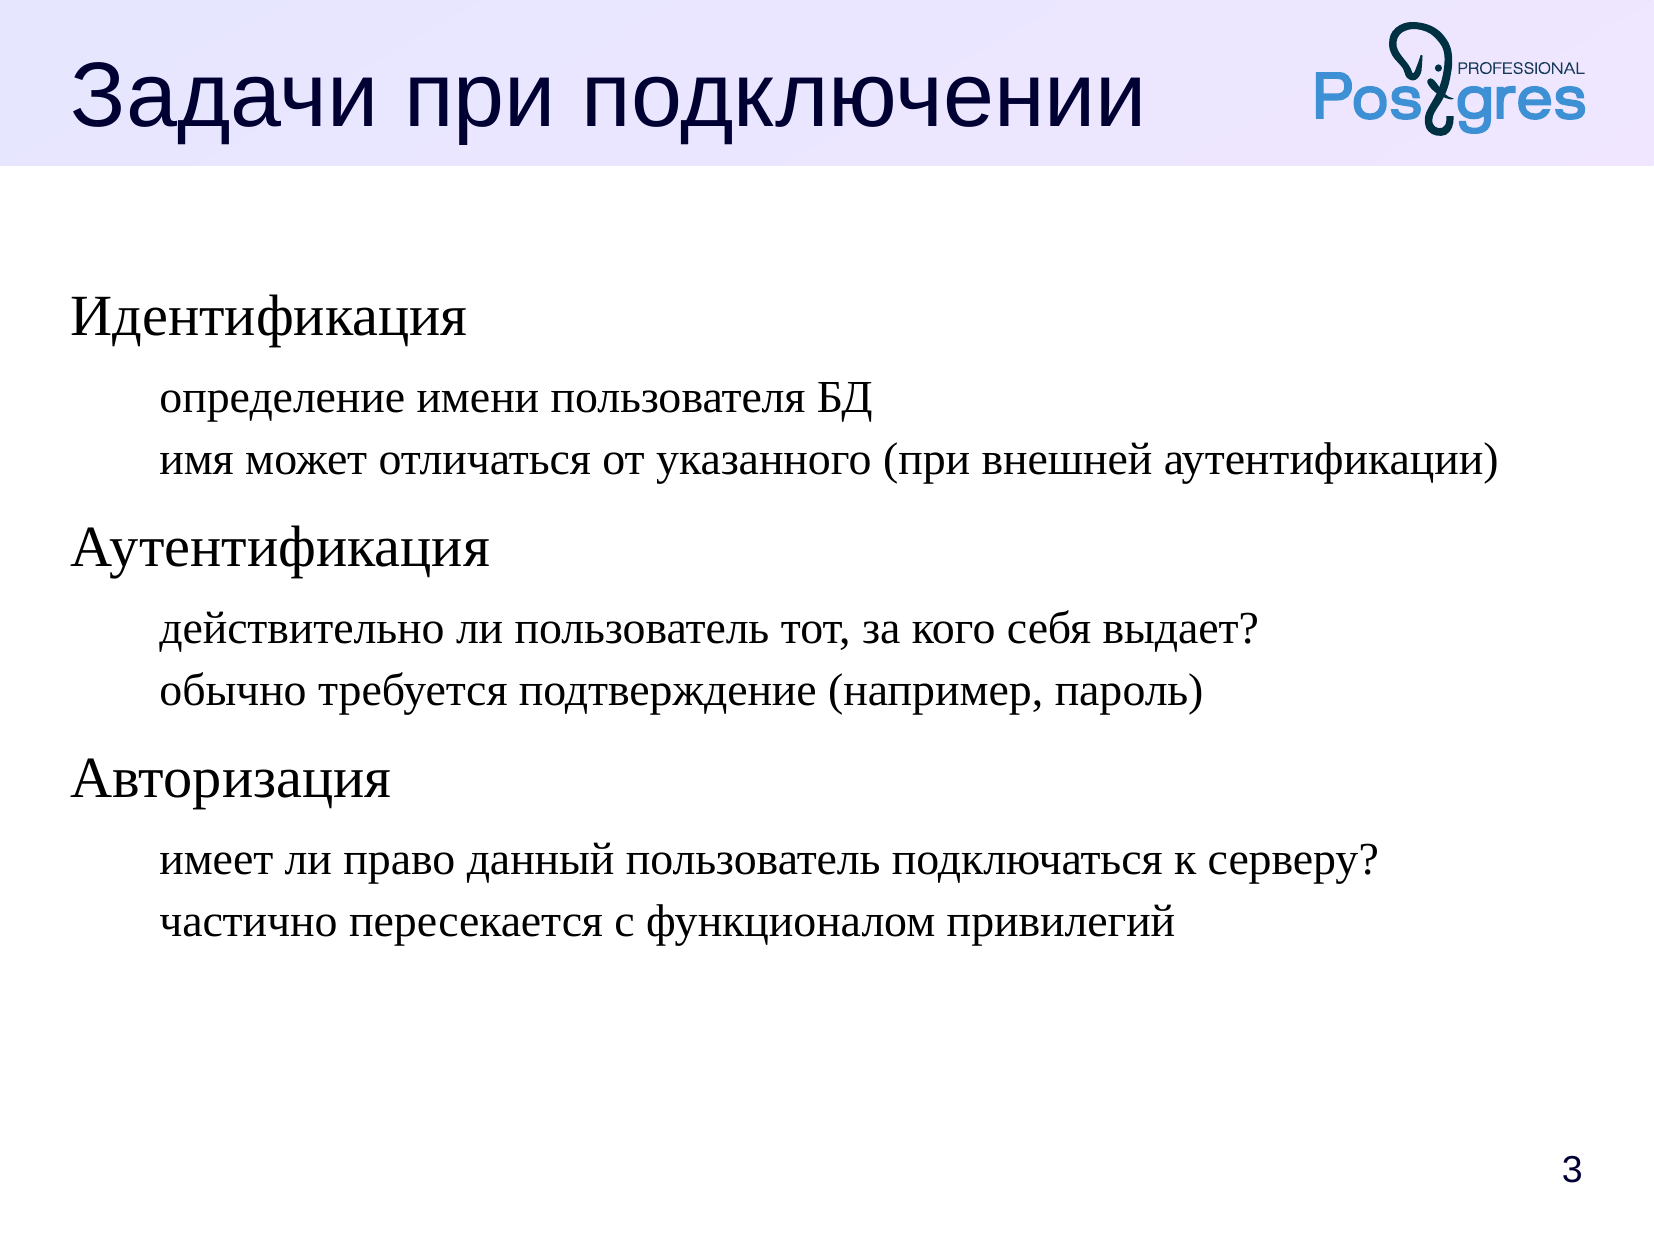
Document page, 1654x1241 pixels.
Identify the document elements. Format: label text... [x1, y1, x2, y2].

title Задачи при подключении [70, 43, 1241, 147]
list Идентификация определение имени пользователя БД имя может отличаться от указанного (при внешней аутентификации) Аутентификация действительно ли пользователь тот, за кого себя выдает? обычно требуется подтверждение (например, пароль) Авторизация имеет ли право данный пользователь подключаться к серверу? частично пересекается с функционалом привилегий [70, 283, 1583, 1141]
